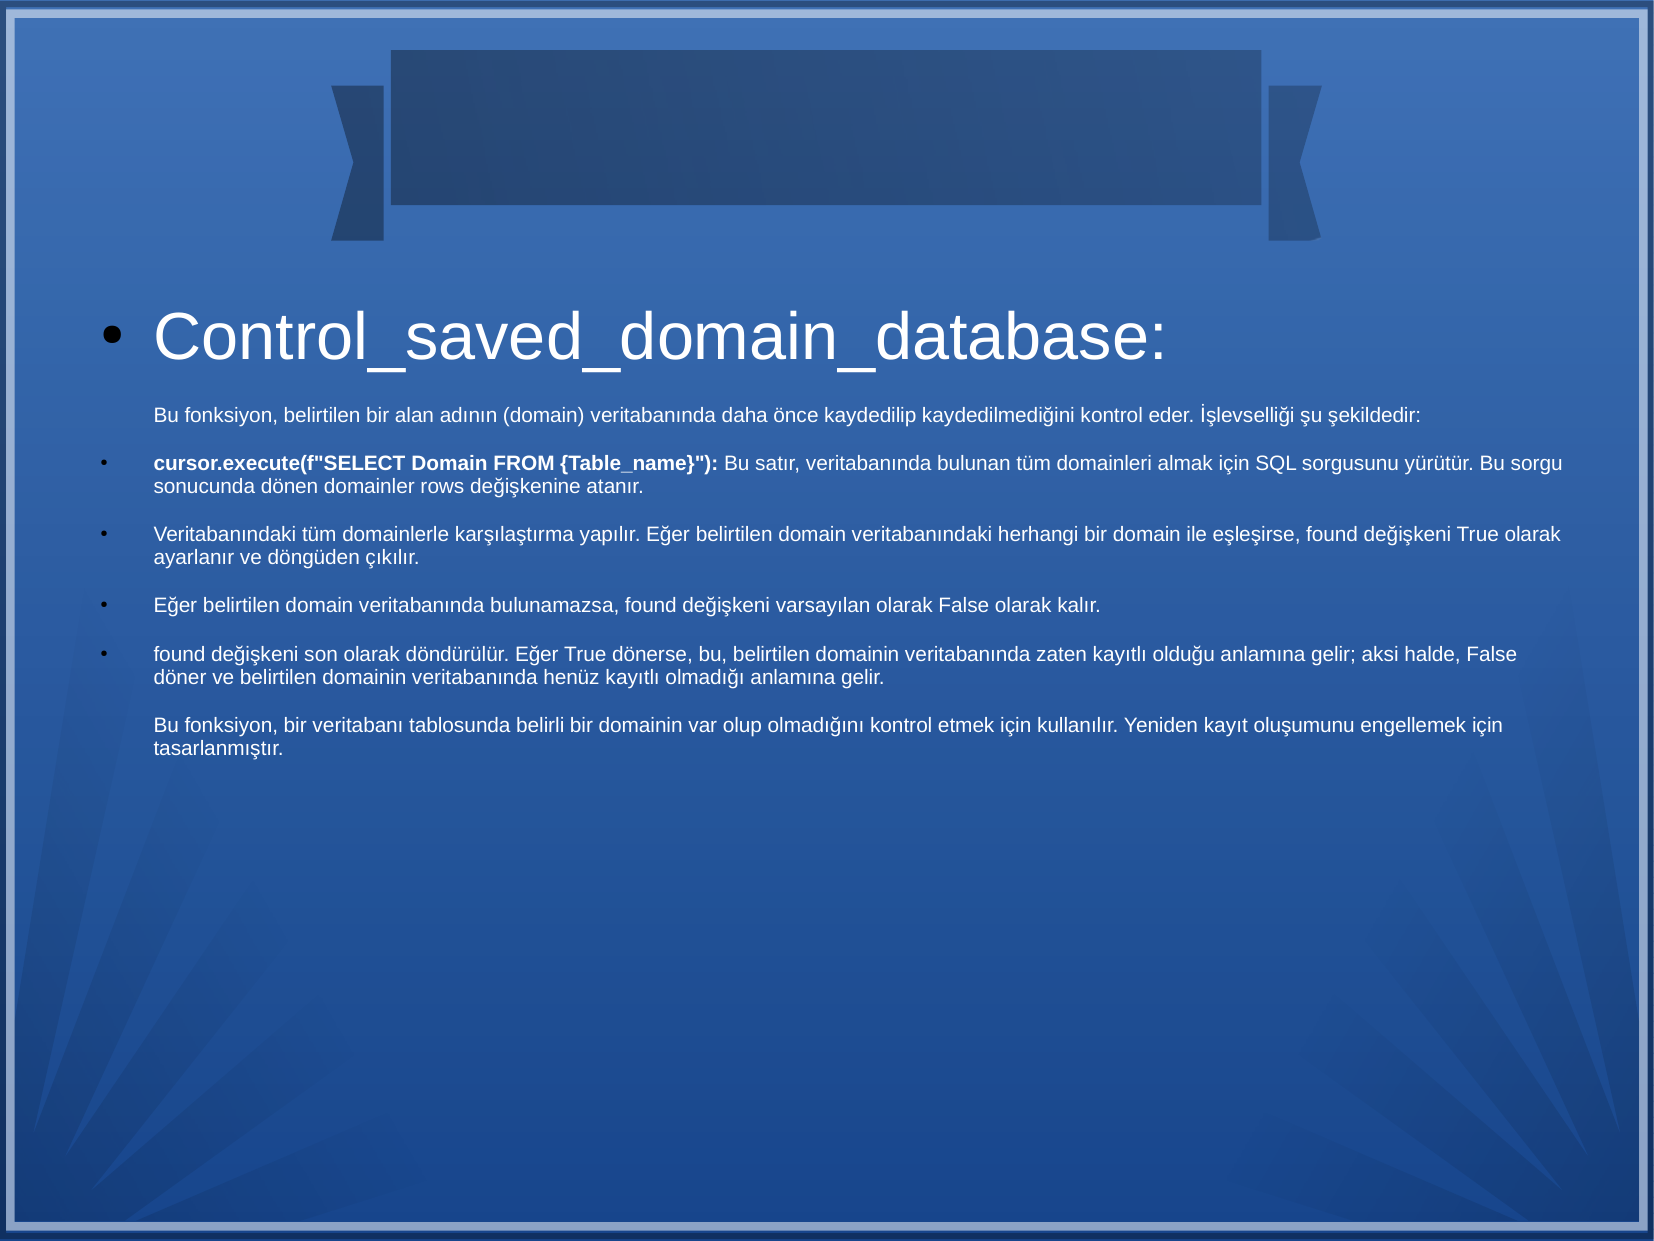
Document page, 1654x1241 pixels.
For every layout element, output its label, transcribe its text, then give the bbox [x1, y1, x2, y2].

list Control_saved_domain_database: Bu fonksiyon, belirtilen bir alan adının (domain) veritabanında daha önce kaydedilip kaydedilmediğini kontrol eder. İşlevselliği şu şekildedir: cursor.execute(f"SELECT Domain FROM {Table_name}"): Bu satır, veritabanında bulunan tüm domainleri almak için SQL sorgusunu yürütür. Bu sorgu sonucunda dönen domainler rows değişkenine atanır. Veritabanındaki tüm domainlerle karşılaştırma yapılır. Eğer belirtilen domain veritabanındaki herhangi bir domain ile eşleşirse, found değişkeni True olarak ayarlanır ve döngüden çıkılır. Eğer belirtilen domain veritabanında bulunamazsa, found değişkeni varsayılan olarak False olarak kalır. found değişkeni son olarak döndürülür. Eğer True dönerse, bu, belirtilen domainin veritabanında zaten kayıtlı olduğu anlamına gelir; aksi halde, False döner ve belirtilen domainin veritabanında henüz kayıtlı olmadığı anlamına gelir. Bu fonksiyon, bir veritabanı tablosunda belirli bir domainin var olup olmadığını kontrol etmek için kullanılır. Yeniden kayıt oluşumunu engellemek için tasarlanmıştır. [82, 299, 1571, 1130]
